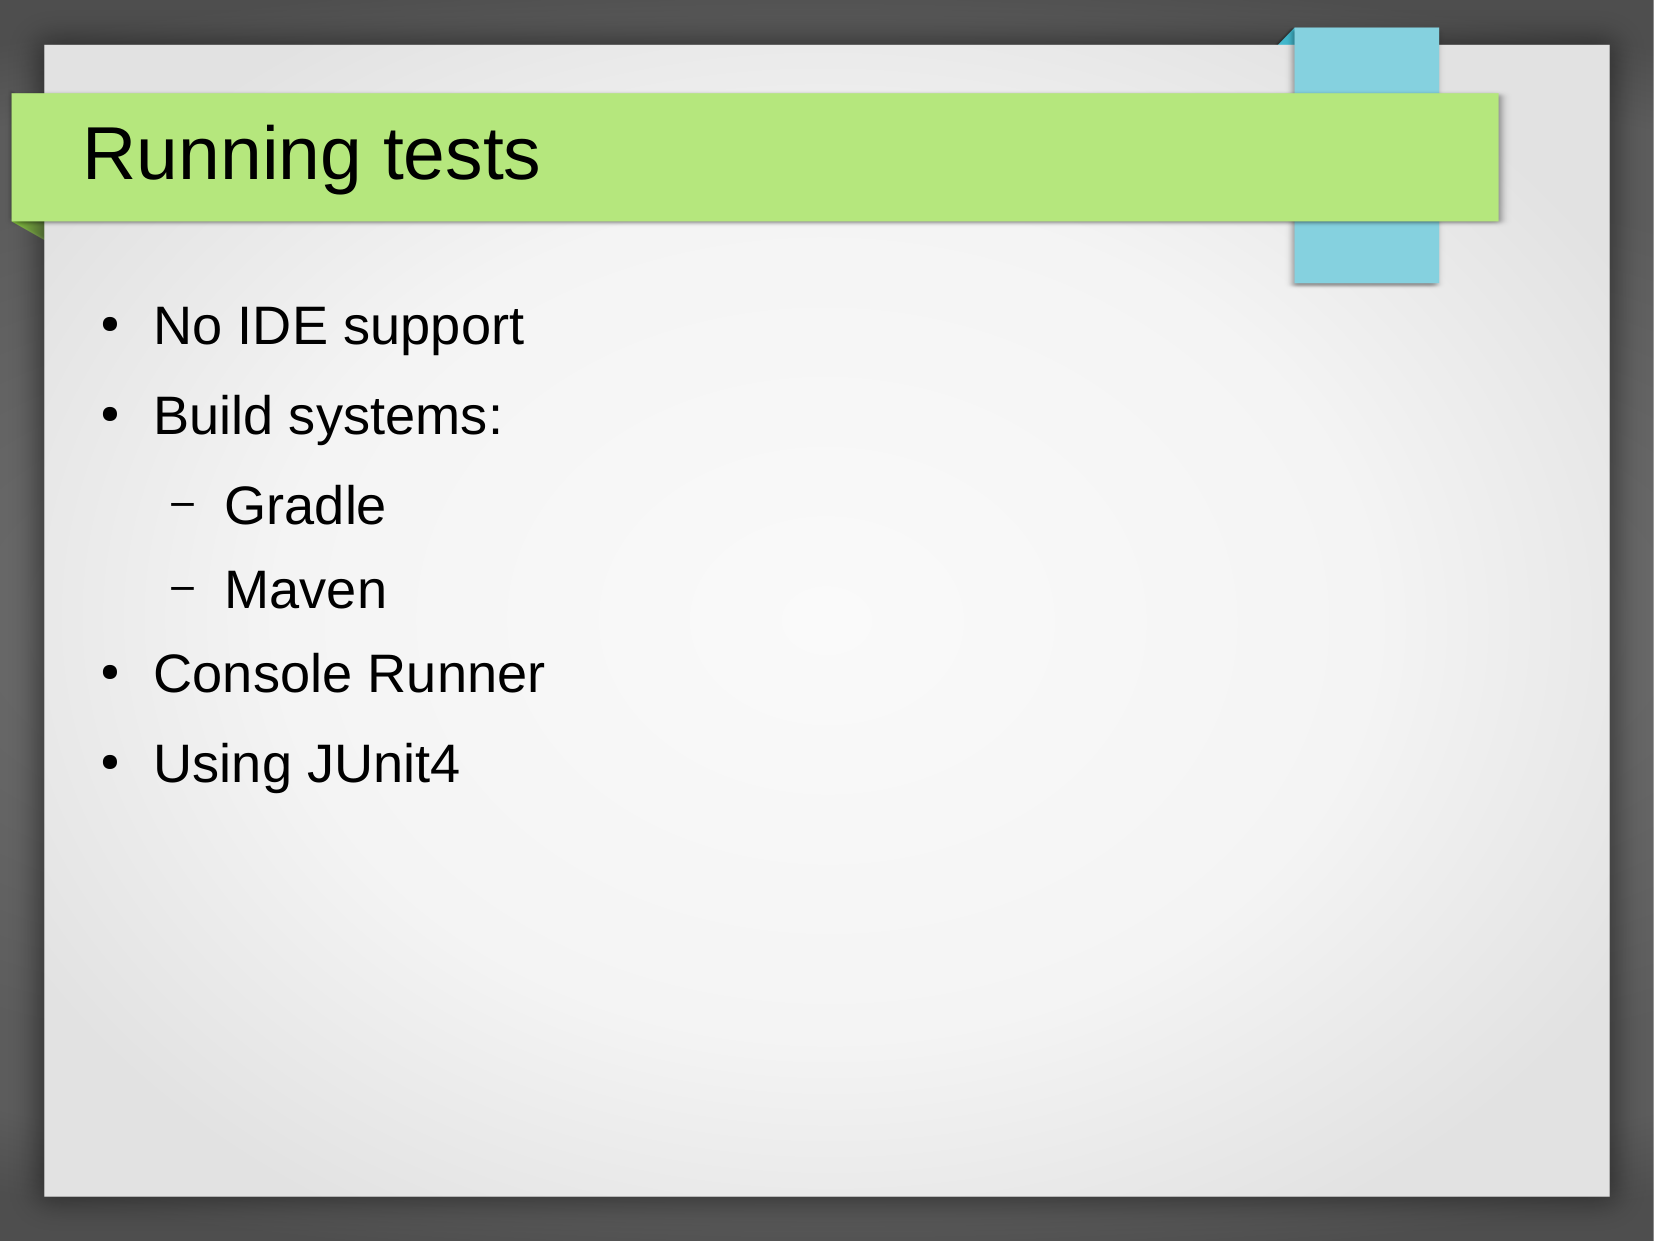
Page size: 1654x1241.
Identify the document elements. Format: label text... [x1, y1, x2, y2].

list No IDE support Build systems: Gradle Maven Console Runner Using JUnit4 [82, 295, 1571, 1015]
picture [0, 0, 1654, 1241]
title Running tests [82, 94, 1264, 213]
